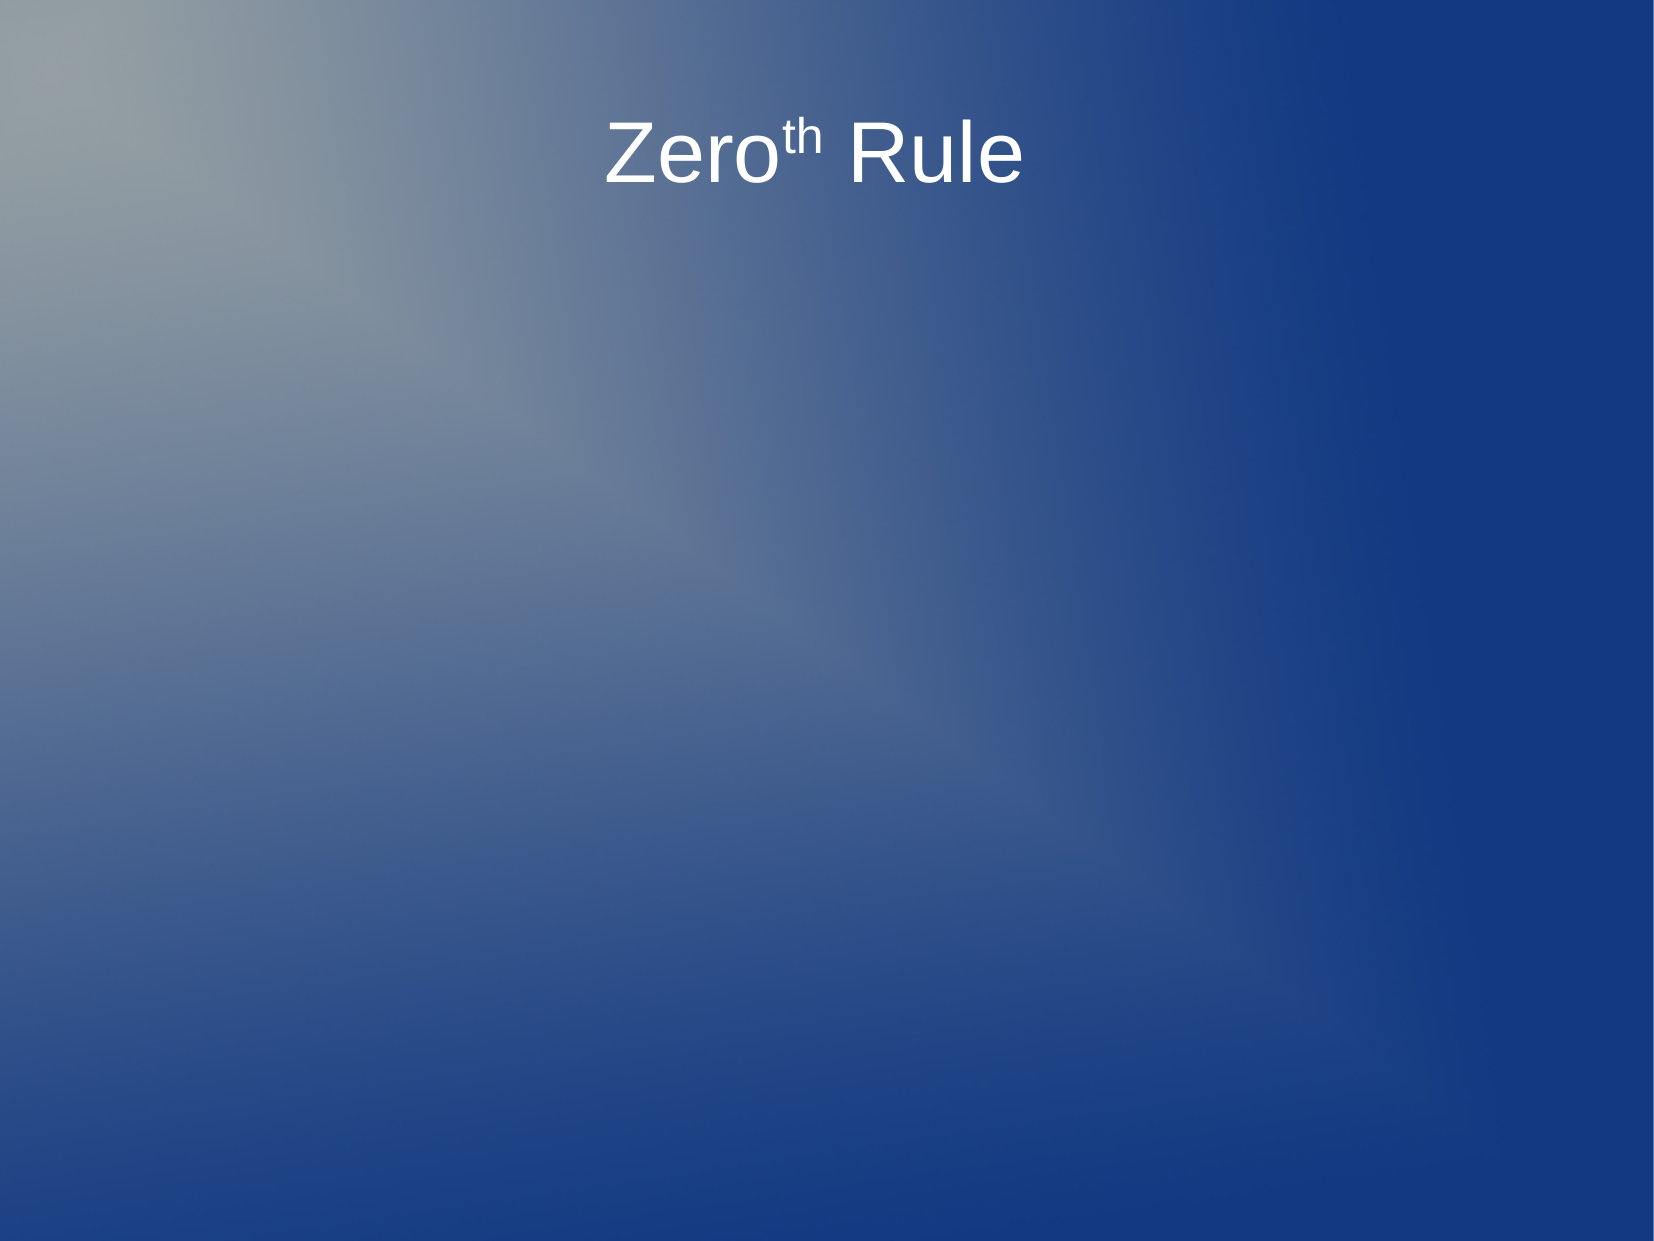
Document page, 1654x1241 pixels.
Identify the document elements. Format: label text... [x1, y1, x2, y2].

title Zeroth Rule [70, 49, 1559, 257]
picture [0, 0, 1654, 1241]
